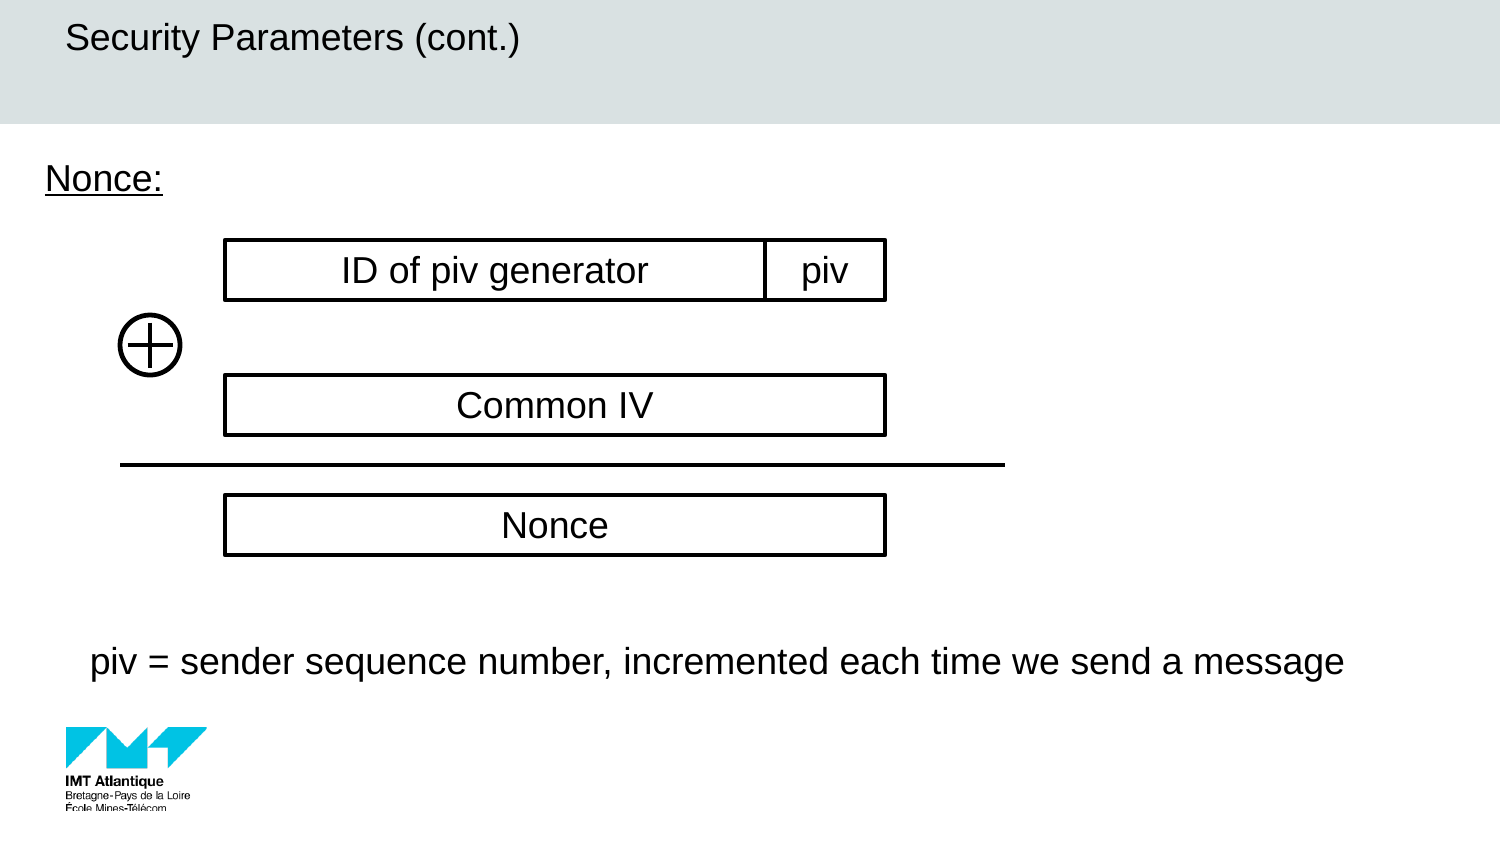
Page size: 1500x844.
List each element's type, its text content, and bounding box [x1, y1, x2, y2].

text_box Nonce: [30, 150, 361, 207]
text_box ID of piv generator [225, 240, 765, 301]
text_box piv = sender sequence number, incremented each time we send a message [75, 633, 1396, 691]
title Security Parameters (cont.) [64, 0, 1252, 74]
text_box Nonce [225, 495, 886, 556]
text_box piv [765, 240, 886, 301]
text_box Common IV [225, 375, 886, 436]
